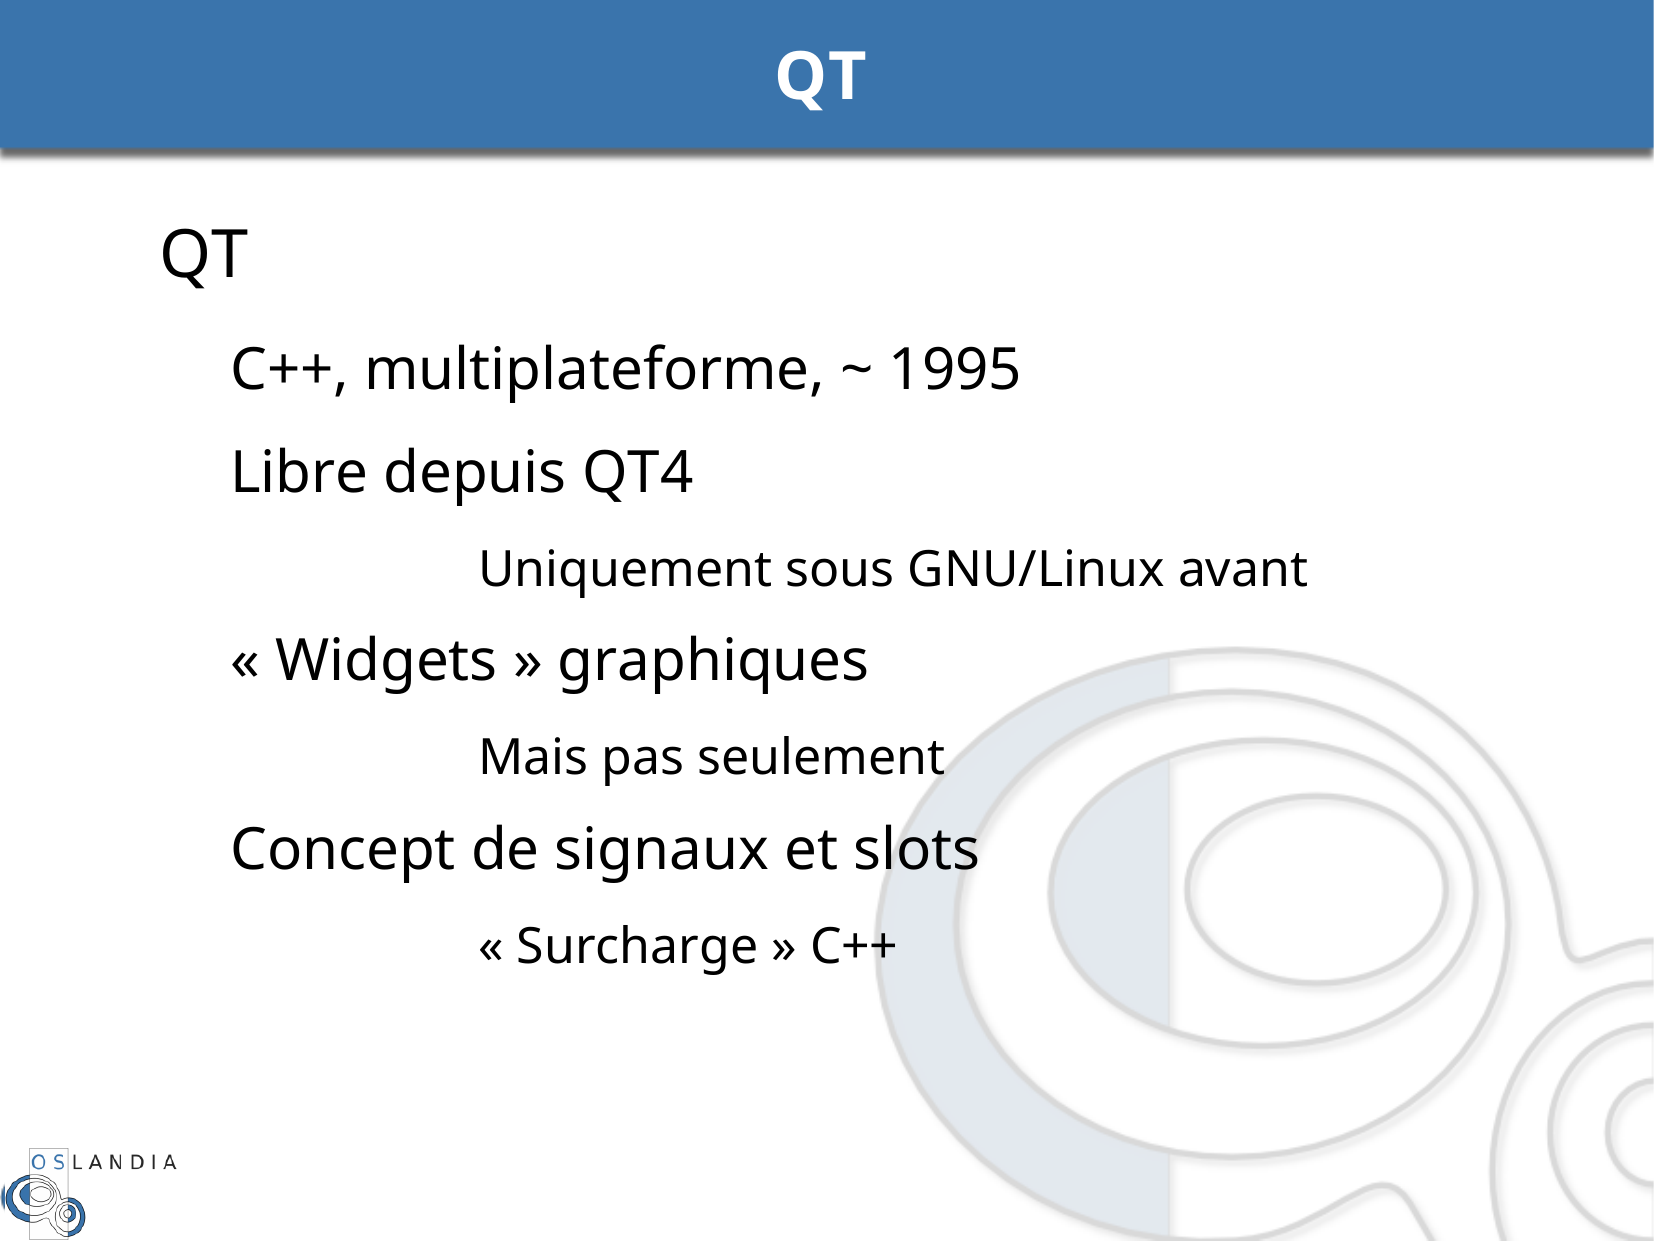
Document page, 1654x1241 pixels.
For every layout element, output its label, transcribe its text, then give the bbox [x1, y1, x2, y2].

list QT C++, multiplateforme, ~ 1995 Libre depuis QT4 Uniquement sous GNU/Linux avant « Widgets » graphiques Mais pas seulement Concept de signaux et slots « Surcharge » C++ [88, 206, 1577, 1093]
picture [0, 0, 1654, 1241]
title QT [76, 0, 1565, 148]
